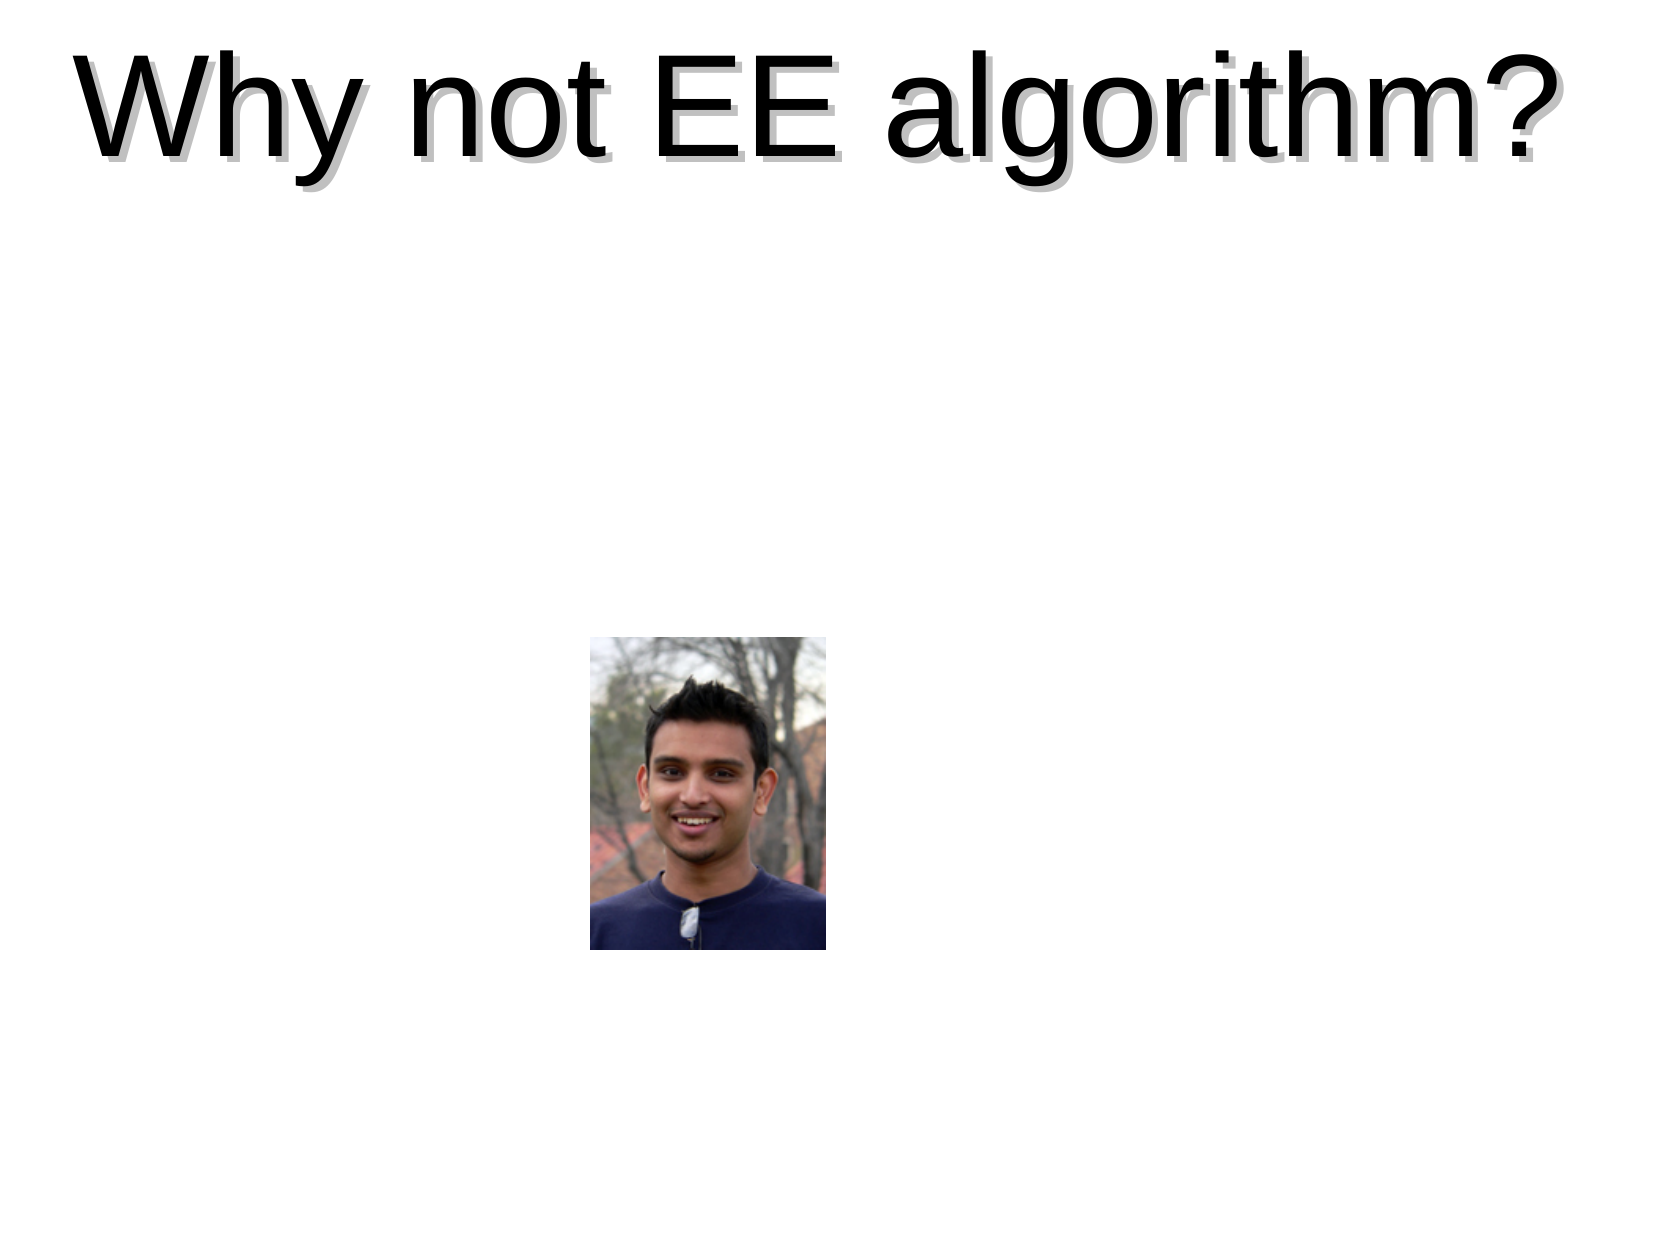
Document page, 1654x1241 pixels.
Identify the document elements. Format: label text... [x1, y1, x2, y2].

picture [590, 637, 826, 950]
text_box Why not EE algorithm? [58, 16, 1615, 213]
